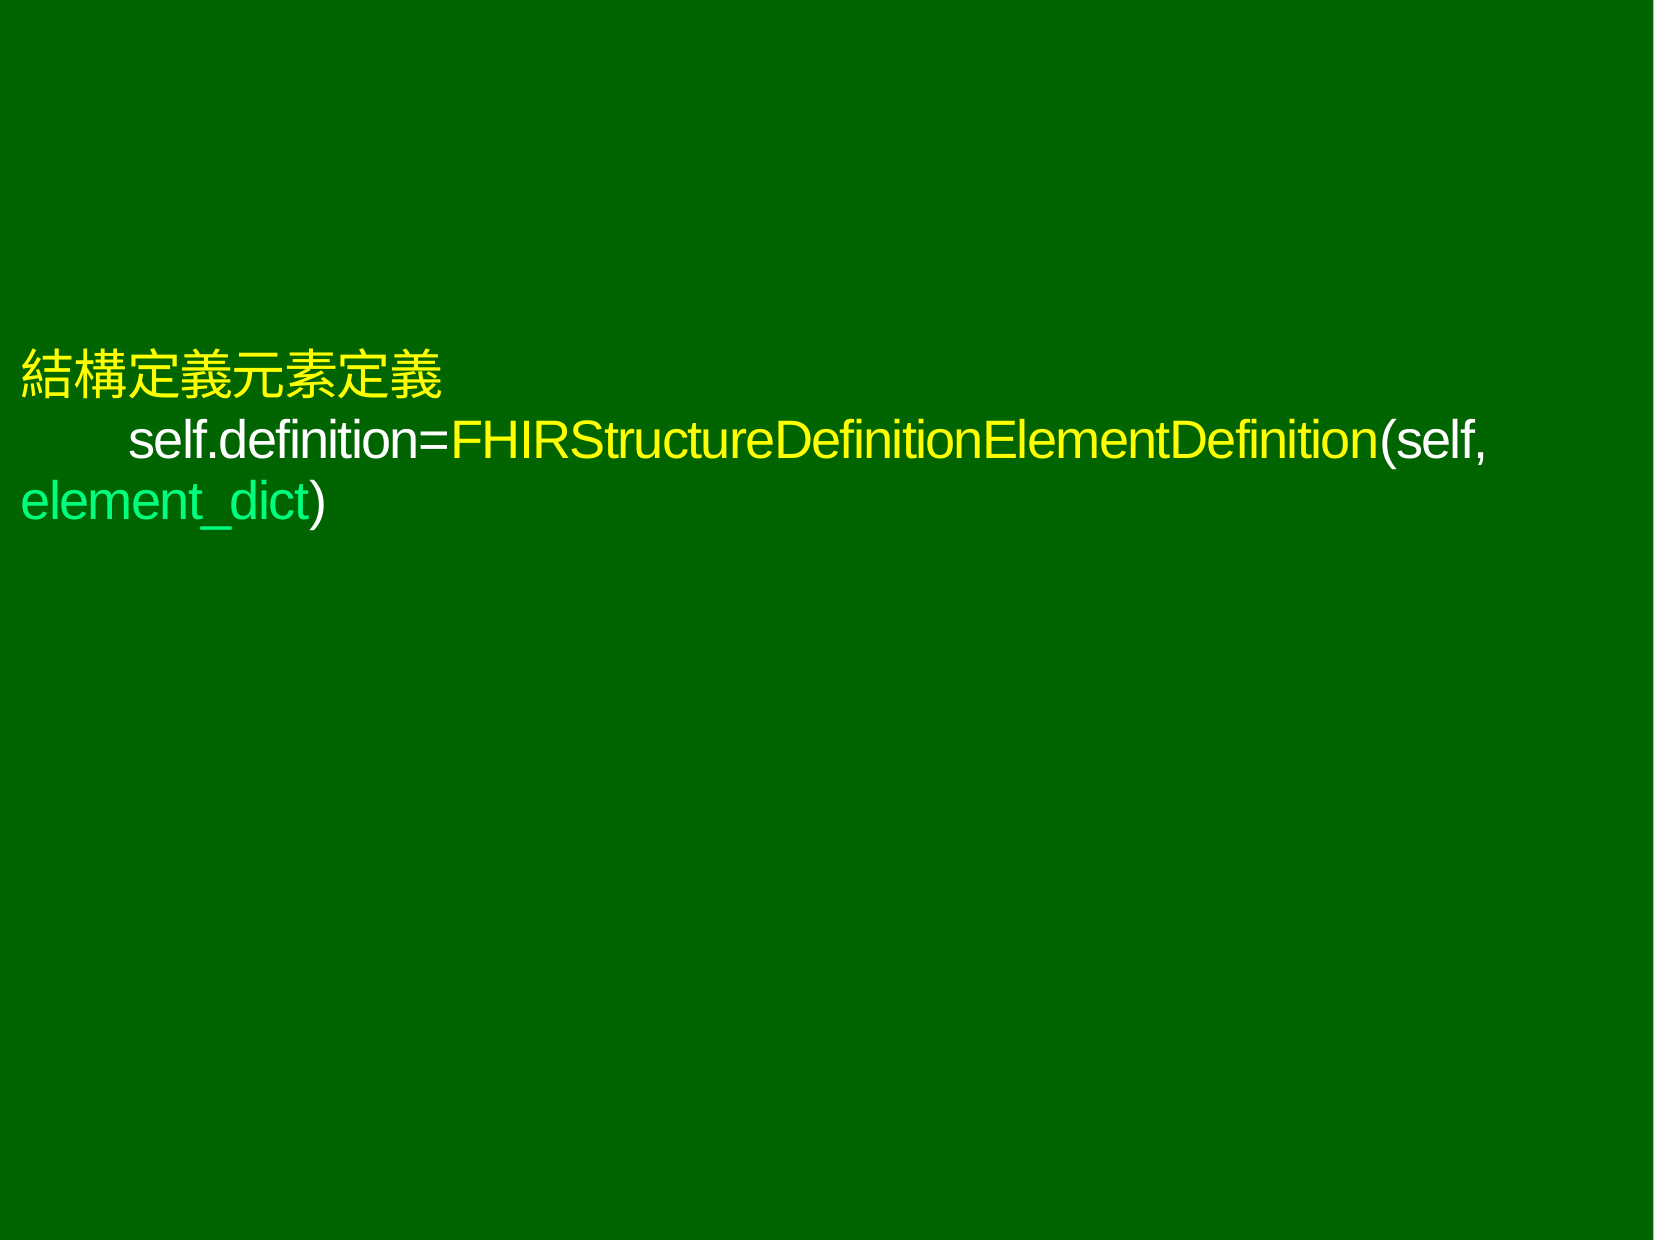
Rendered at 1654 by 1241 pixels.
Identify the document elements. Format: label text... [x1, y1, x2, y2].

text_box 結構定義元素定義 self.definition=FHIRStructureDefinitionElementDefinition(self, element_dict) [5, 324, 1654, 575]
